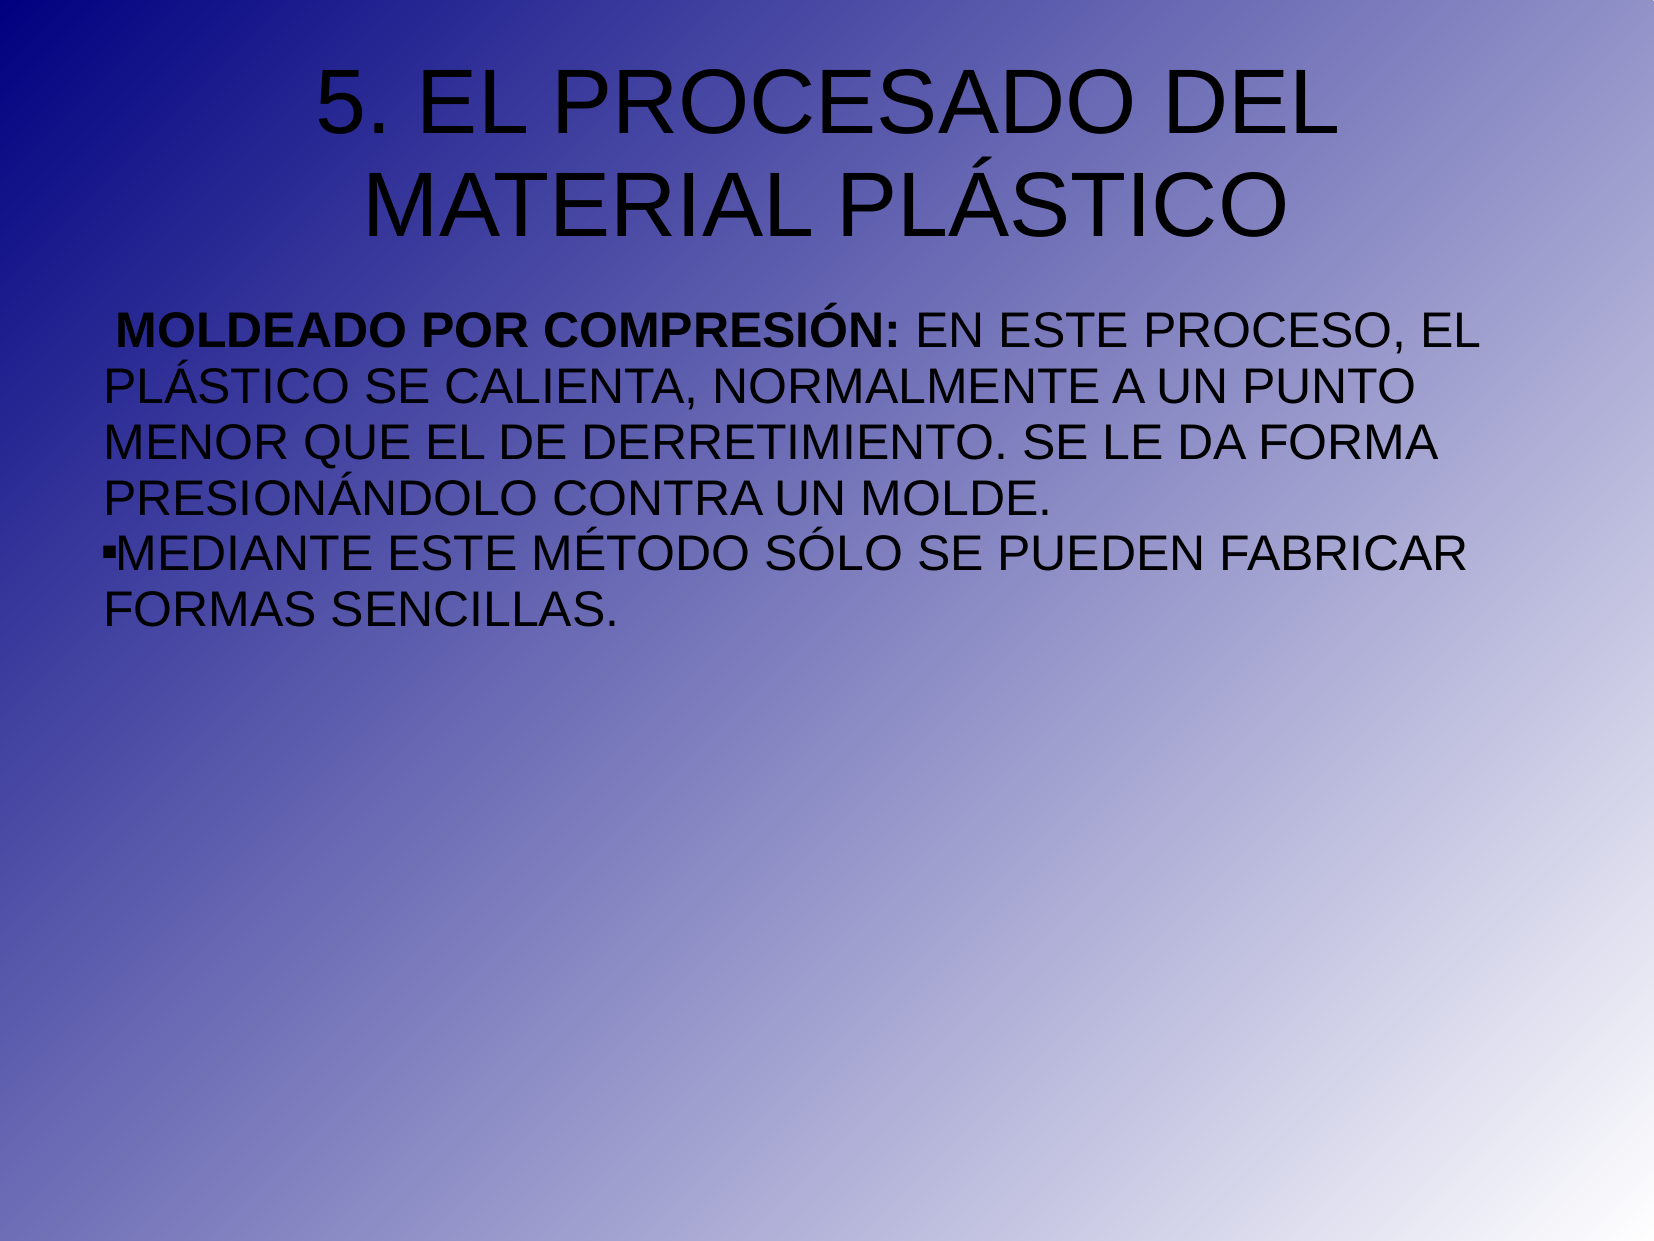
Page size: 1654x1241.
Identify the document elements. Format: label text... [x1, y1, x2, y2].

title 5. EL PROCESADO DEL MATERIAL PLÁSTICO [82, 49, 1571, 257]
text_box MOLDEADO POR COMPRESIÓN: EN ESTE PROCESO, EL PLÁSTICO SE CALIENTA, NORMALMENTE A UN PUNTO MENOR QUE EL DE DERRETIMIENTO. SE LE DA FORMA PRESIONÁNDOLO CONTRA UN MOLDE. MEDIANTE ESTE MÉTODO SÓLO SE PUEDEN FABRICAR FORMAS SENCILLAS. [88, 295, 1565, 647]
